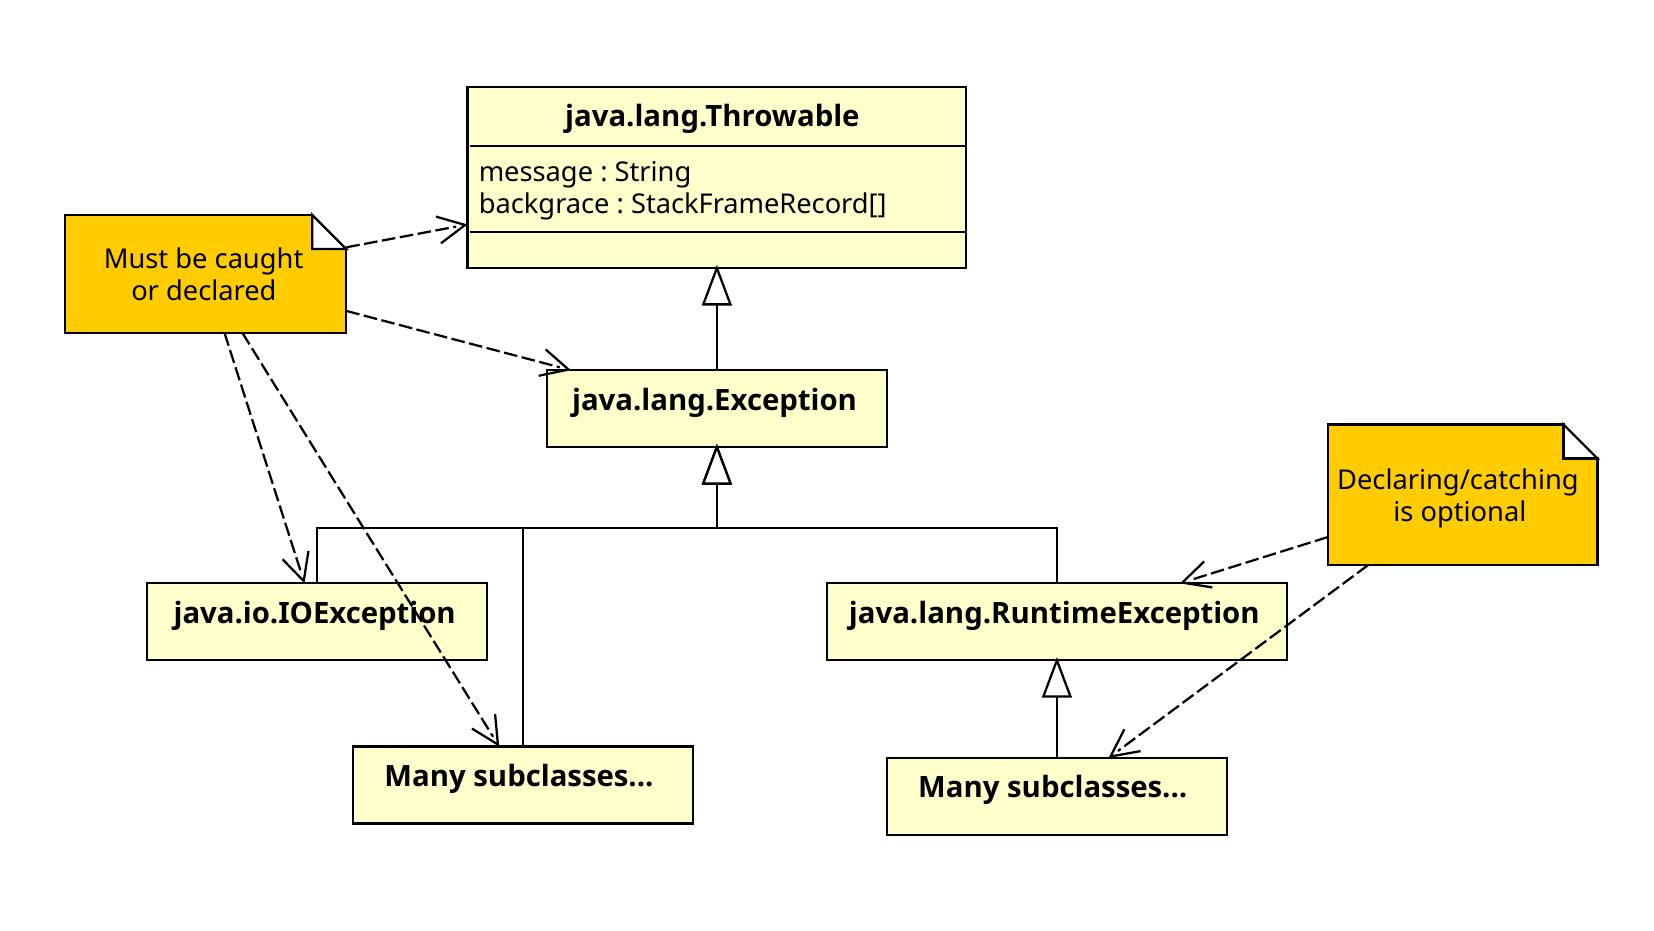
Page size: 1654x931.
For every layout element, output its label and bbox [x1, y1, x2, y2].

picture [30, 49, 1633, 871]
